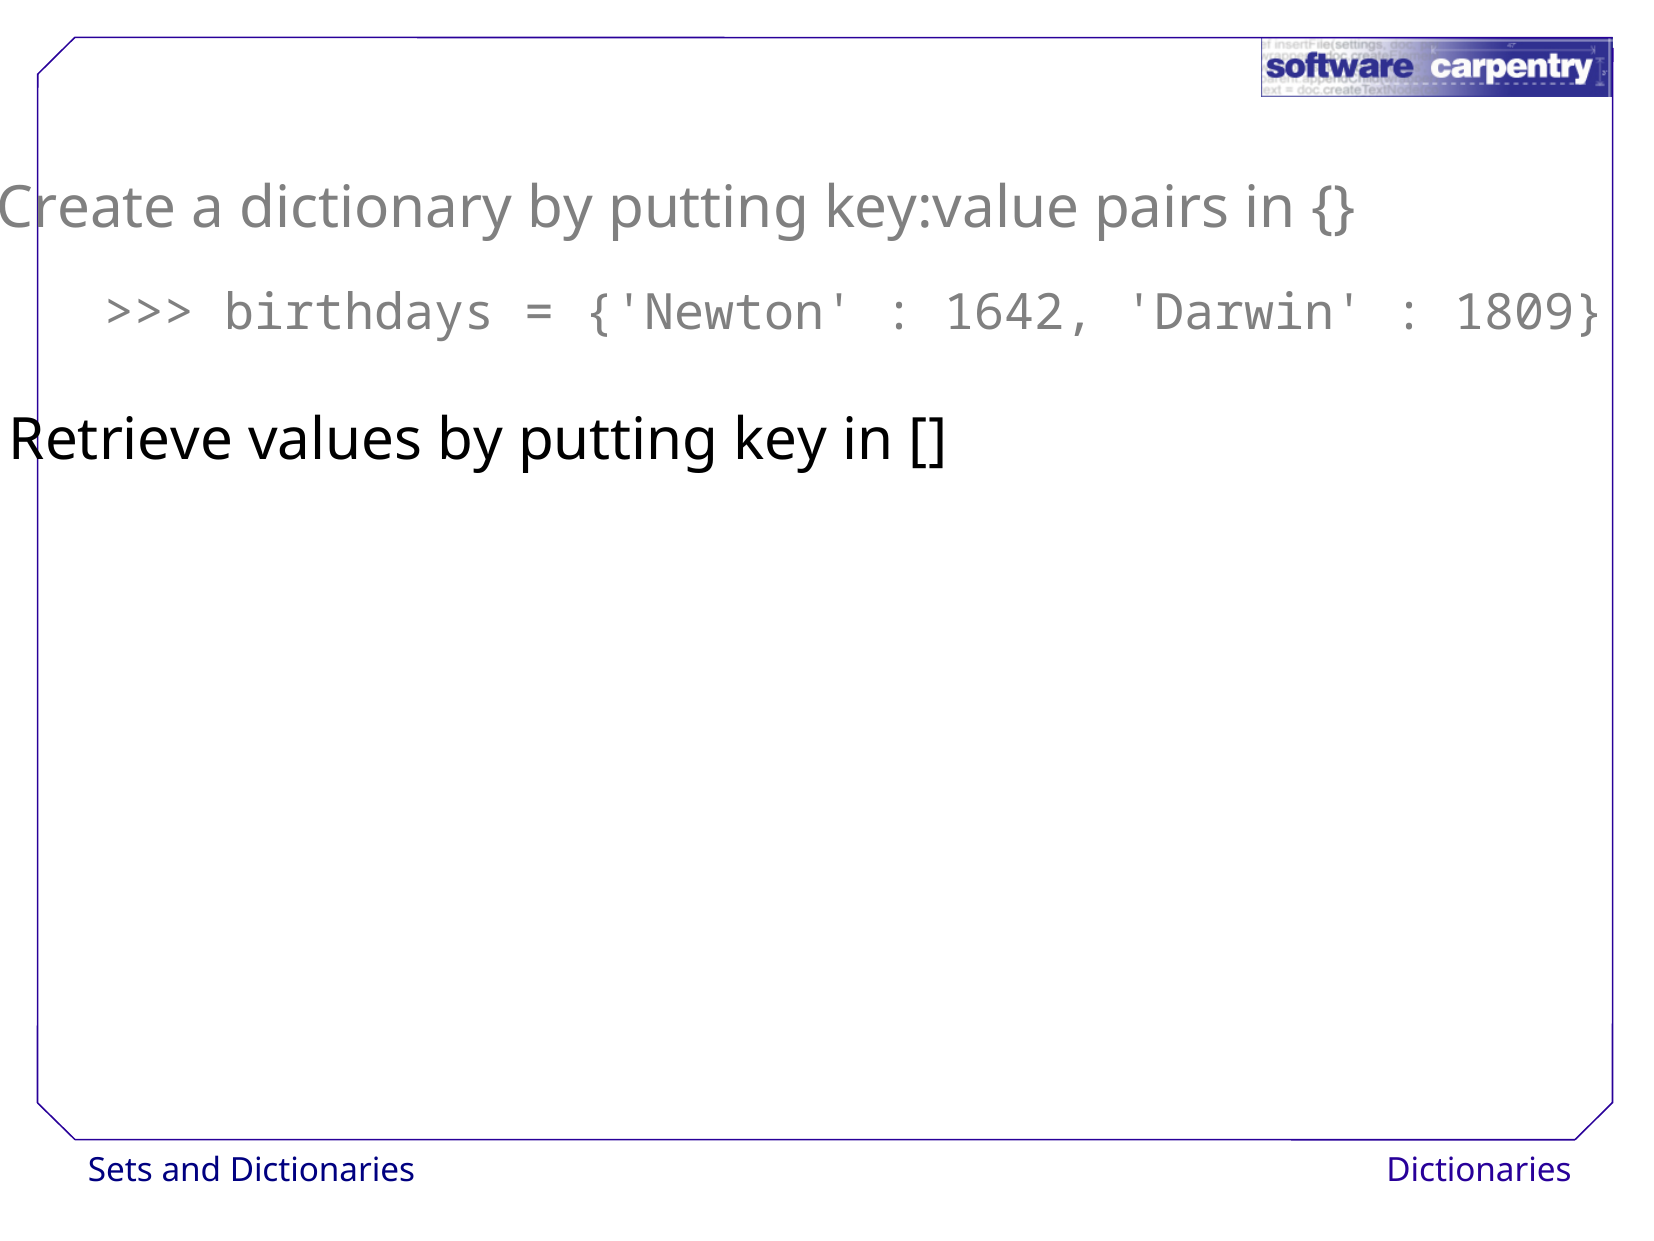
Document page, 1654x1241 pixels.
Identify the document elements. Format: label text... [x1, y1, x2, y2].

text_box Retrieve values by putting key in [] [0, 358, 1113, 479]
text_box >>> birthdays = {'Newton' : 1642, 'Darwin' : 1809} [89, 257, 1512, 364]
picture [1261, 39, 1613, 97]
text_box Create a dictionary by putting key:value pairs in {} [0, 126, 1521, 248]
